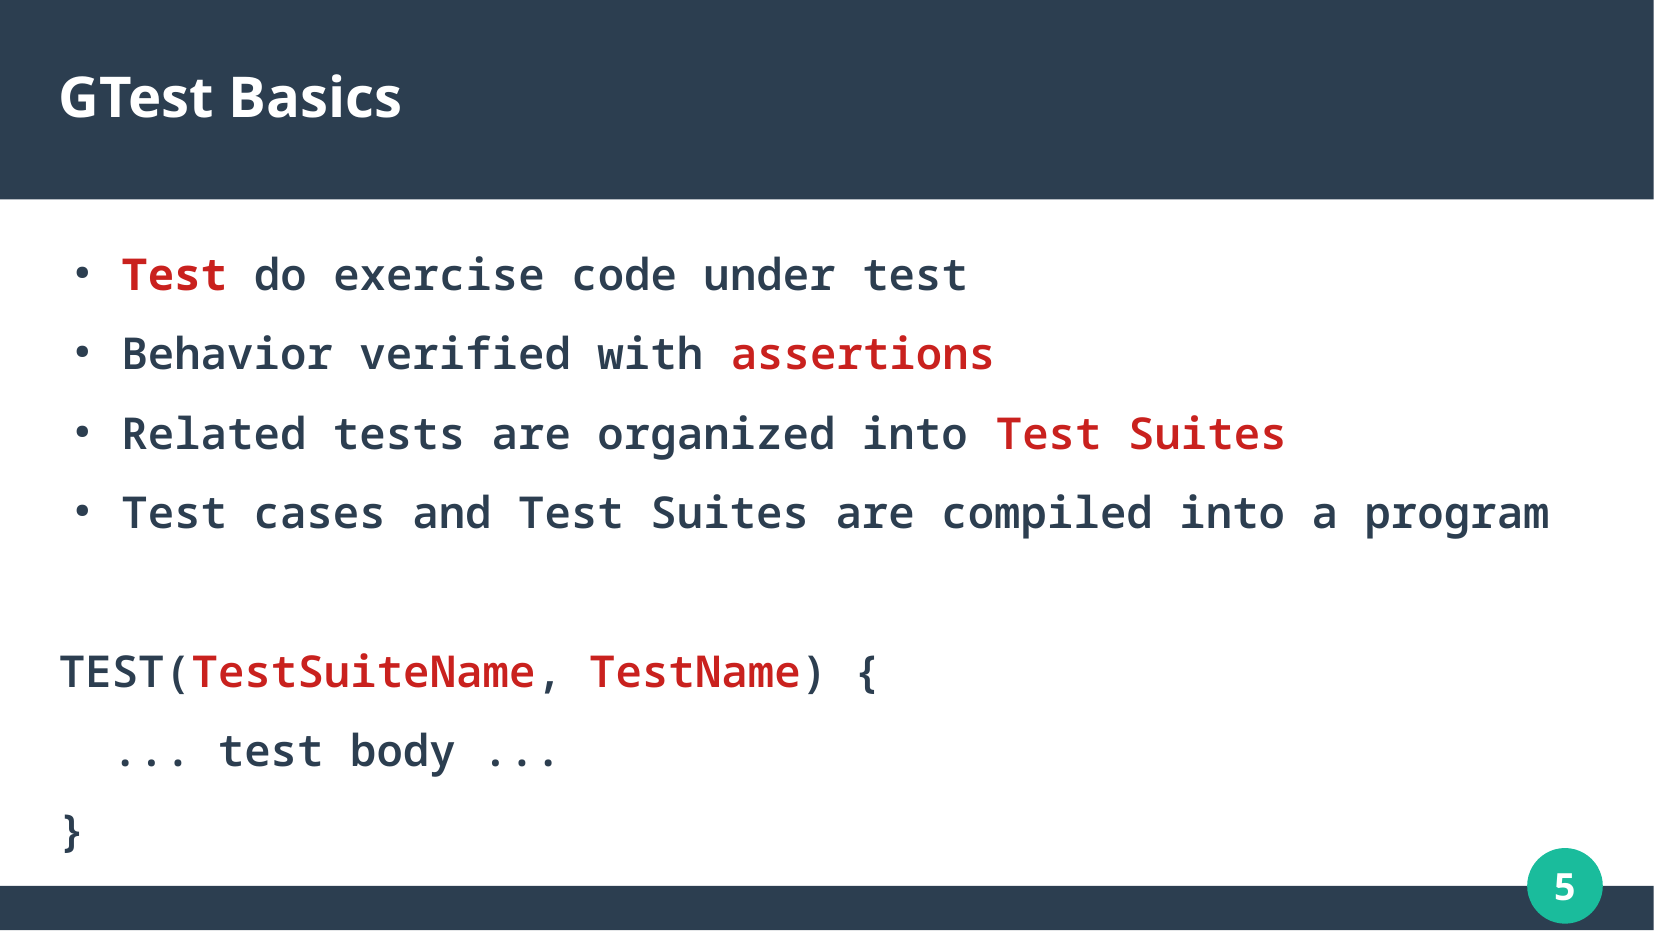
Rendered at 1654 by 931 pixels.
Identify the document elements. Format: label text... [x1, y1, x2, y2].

title GTest Basics [59, 37, 1595, 155]
list Test do exercise code under test Behavior verified with assertions Related tests are organized into Test Suites Test cases and Test Suites are compiled into a program TEST(TestSuiteName, TestName) { ... test body ... } [59, 243, 1595, 864]
